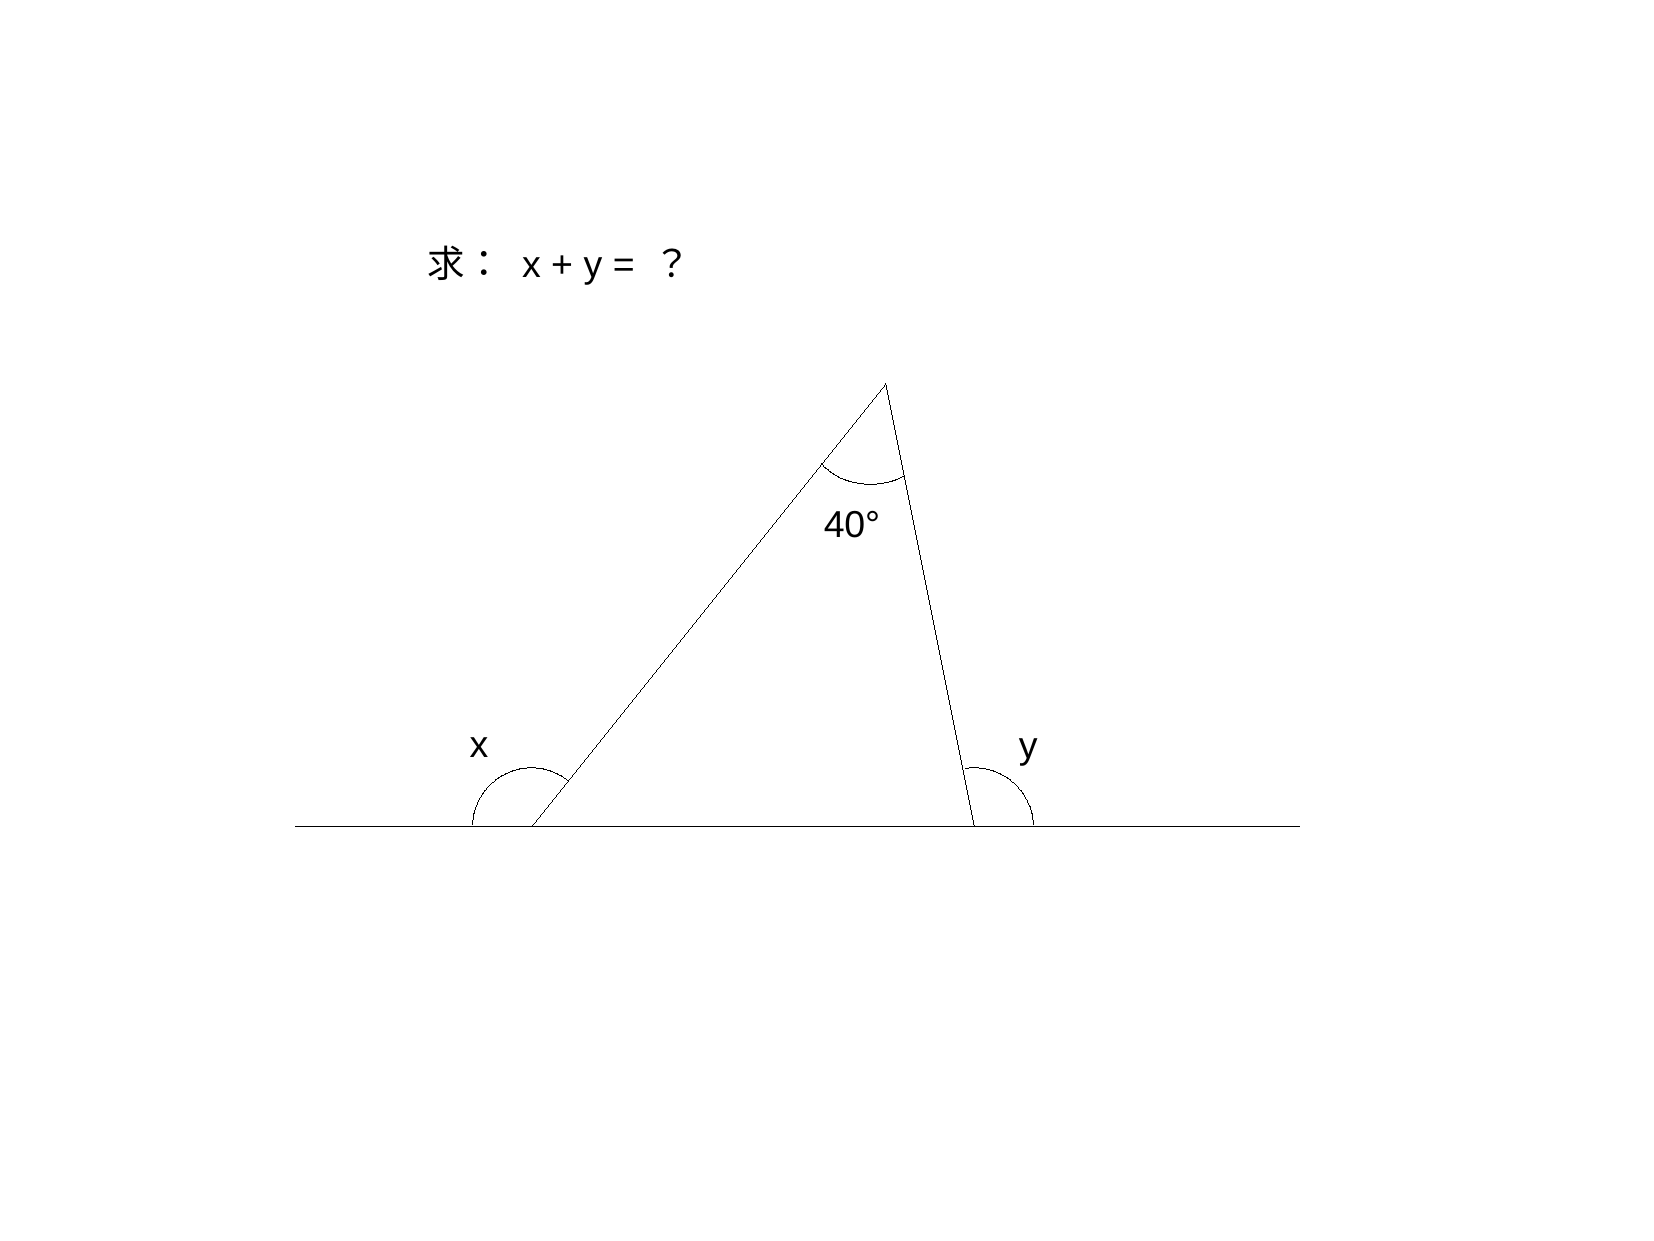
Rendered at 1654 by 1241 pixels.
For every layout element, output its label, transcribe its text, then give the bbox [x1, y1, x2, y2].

text_box y [1003, 717, 1052, 775]
text_box 40° [809, 496, 896, 553]
text_box 求： x + y = ？ [413, 226, 688, 284]
text_box x [454, 716, 503, 774]
